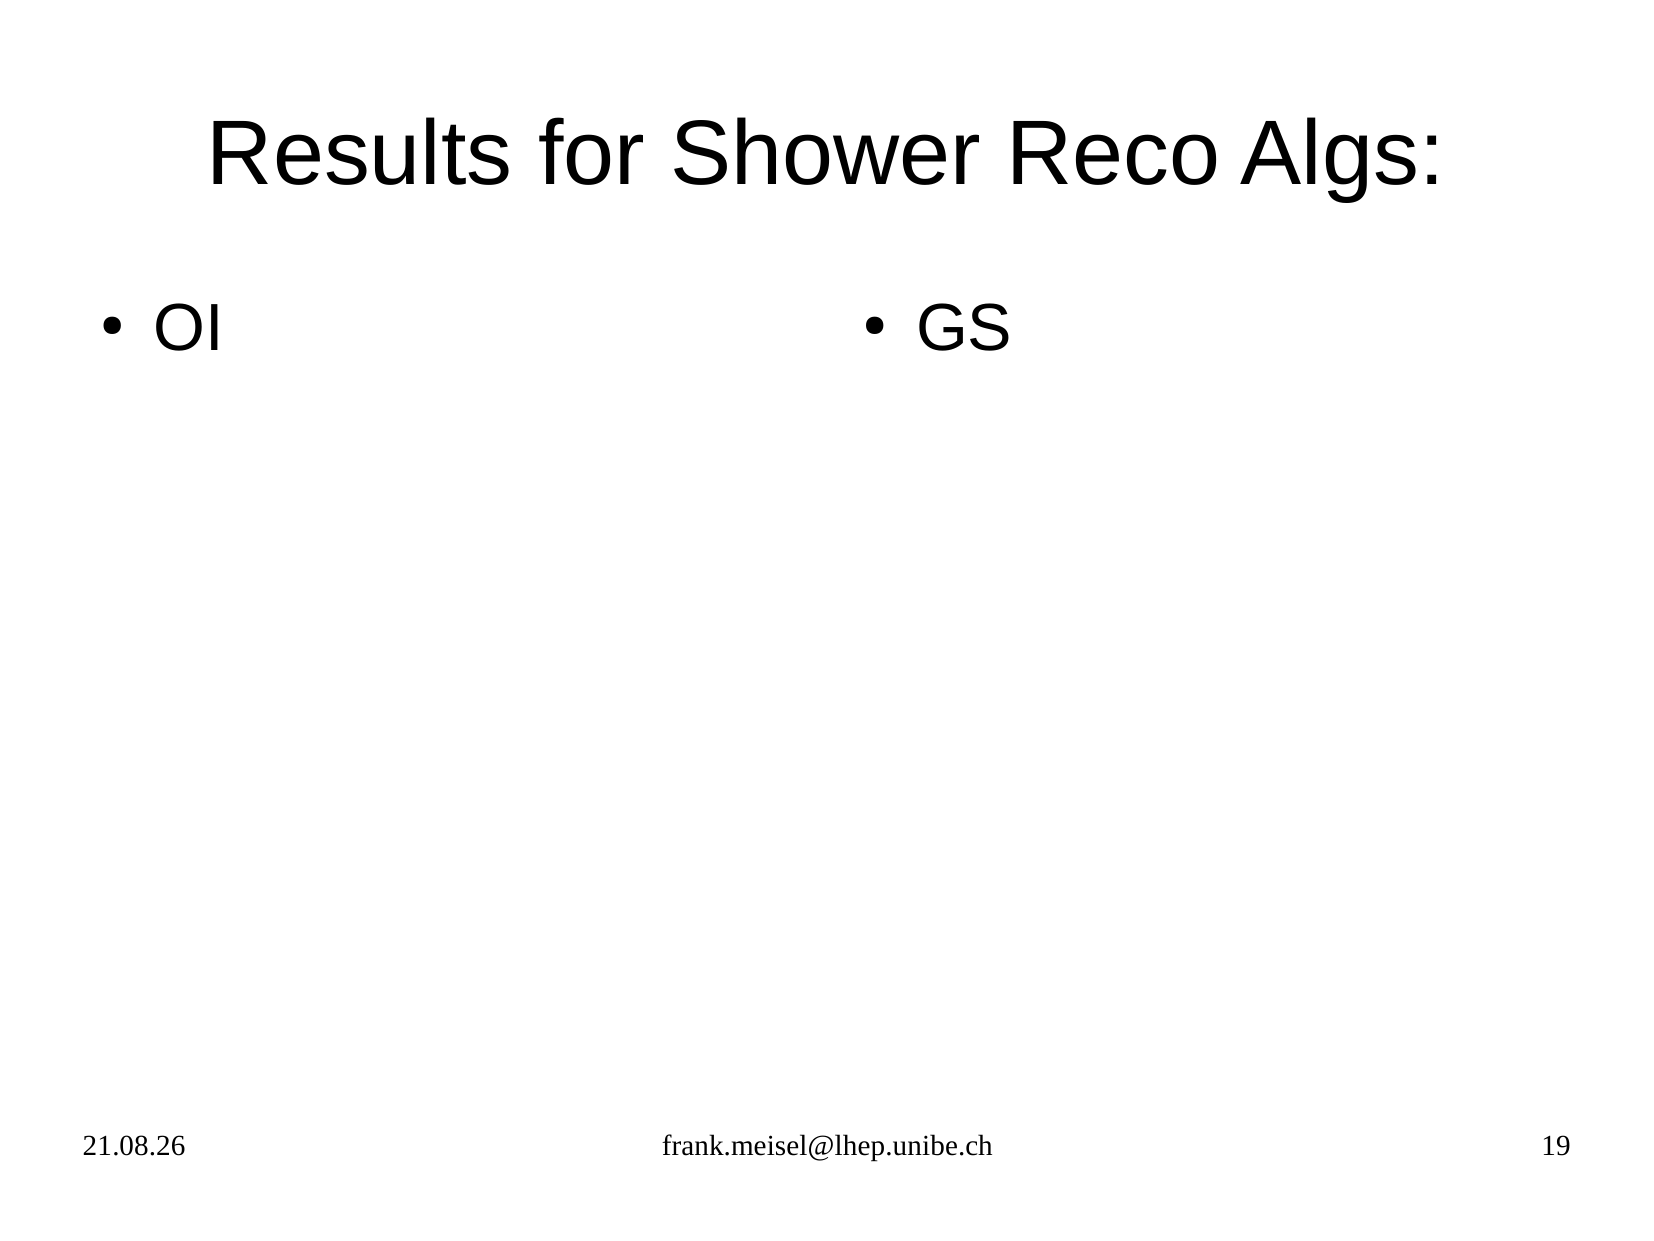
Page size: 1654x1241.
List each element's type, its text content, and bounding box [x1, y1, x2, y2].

list OI [82, 290, 809, 1109]
title Results for Shower Reco Algs: [82, 49, 1571, 257]
list GS [845, 290, 1572, 1109]
